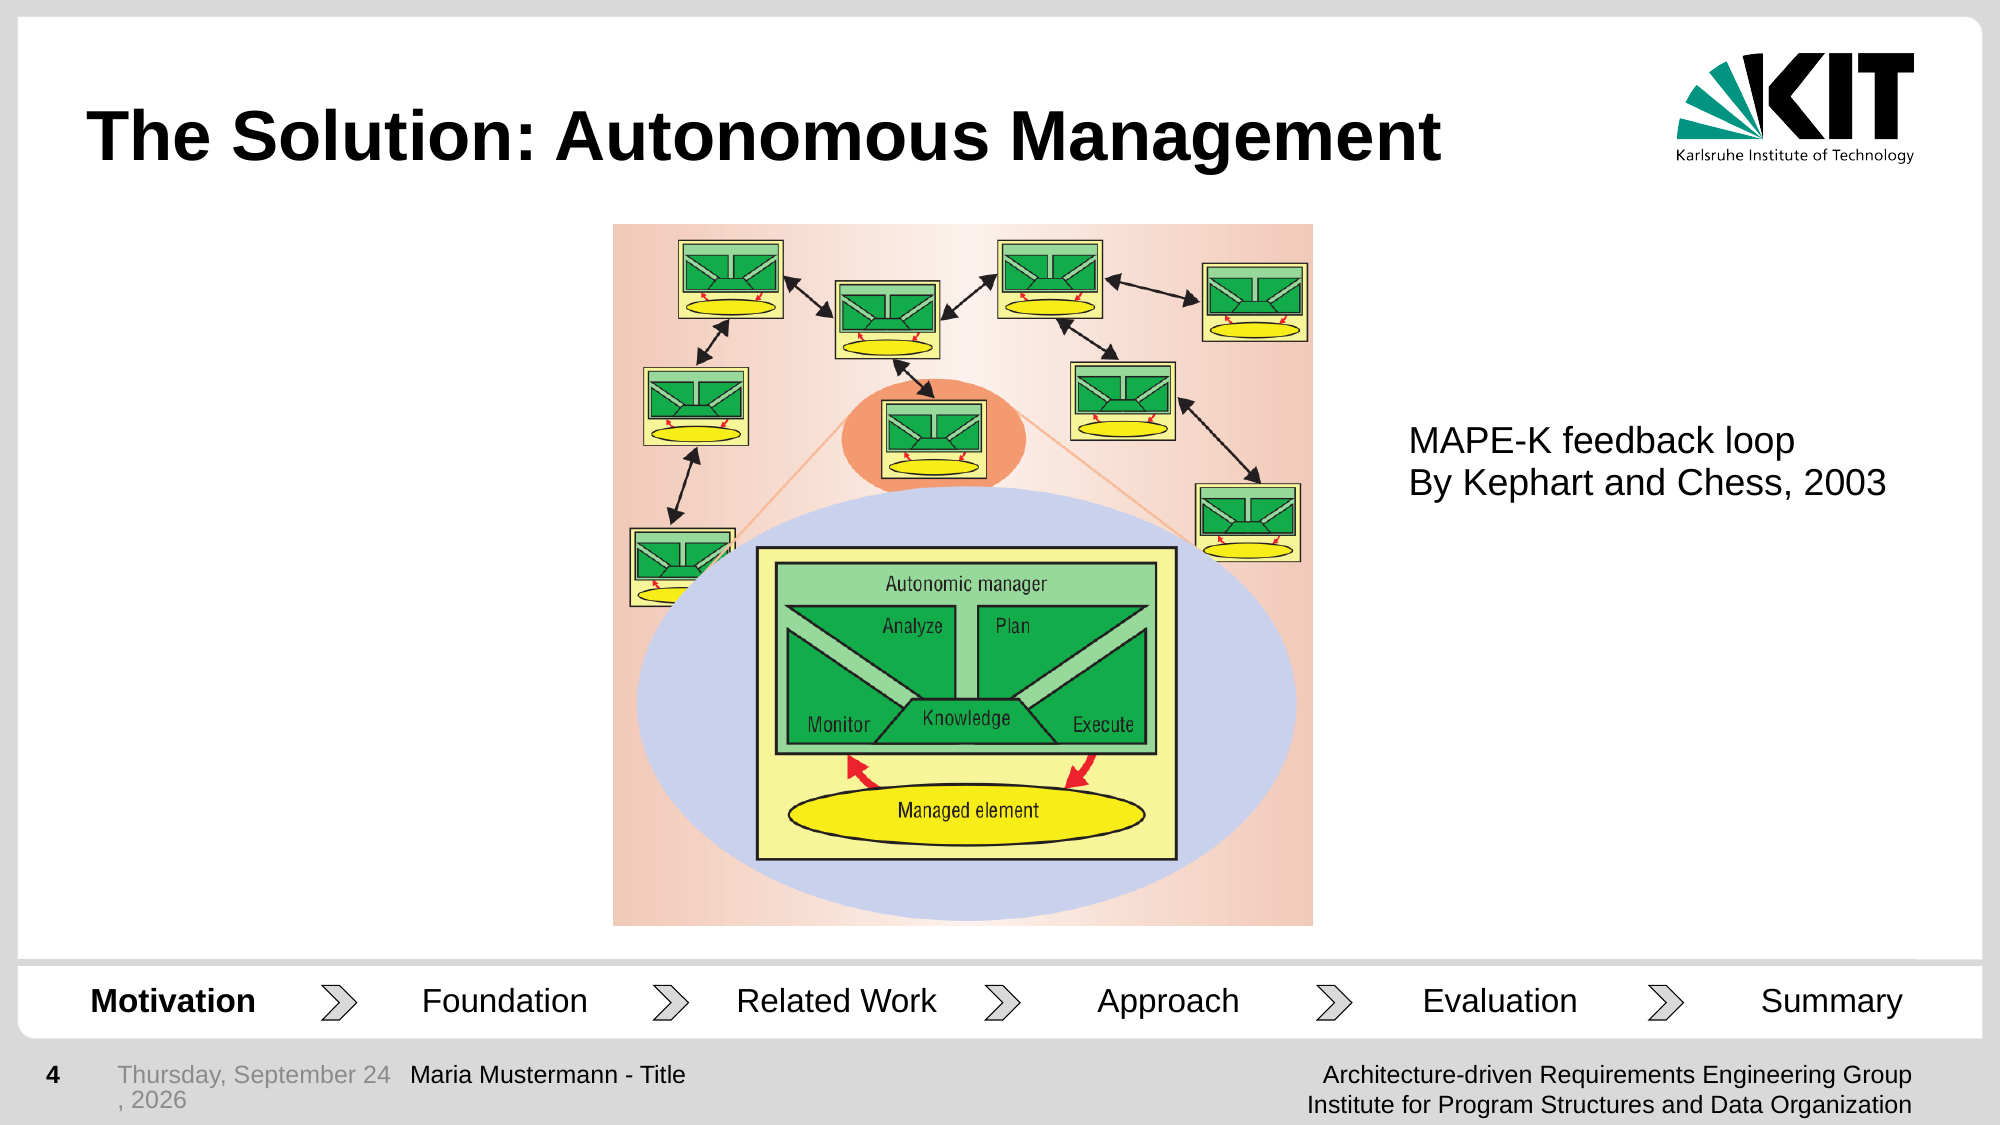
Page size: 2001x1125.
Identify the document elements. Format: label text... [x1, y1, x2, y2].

slide_number <number> [45, 1058, 118, 1119]
text_box Approach [1082, 971, 1255, 1027]
slide_number Friday, June 18, 2021 [118, 1058, 397, 1119]
text_box [653, 985, 689, 1021]
text_box Motivation [49, 971, 298, 1027]
text_box [322, 985, 357, 1021]
text_box Summary [1708, 971, 1957, 1027]
text_box [1648, 985, 1684, 1021]
picture [0, 0, 2000, 1125]
title The Solution: Autonomous Management [86, 72, 1592, 176]
text_box [985, 985, 1021, 1021]
text_box [1317, 985, 1352, 1021]
text_box Foundation [381, 971, 630, 1027]
text_box Related Work [721, 971, 953, 1027]
text_box Evaluation [1407, 971, 1594, 1027]
text_box MAPE-K feedback loop By Kephart and Chess, 2003 [1393, 412, 1913, 512]
